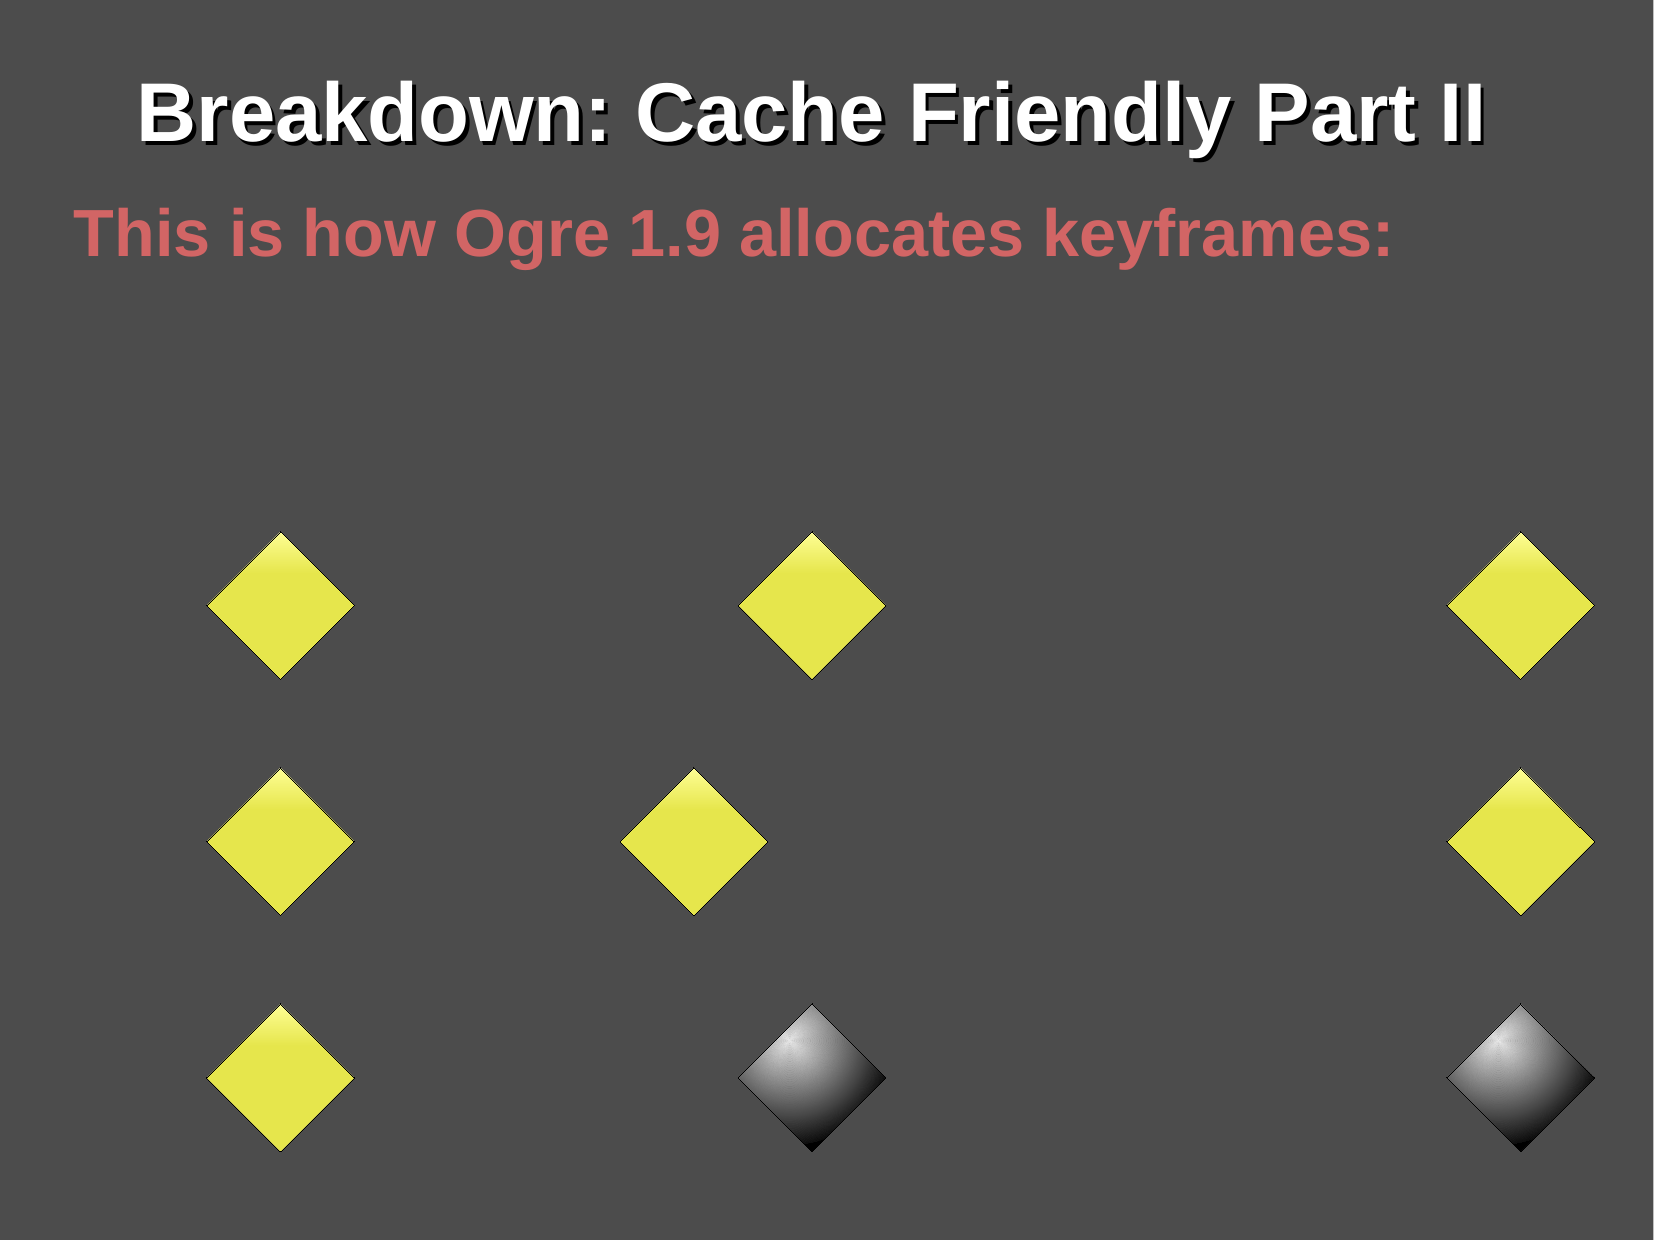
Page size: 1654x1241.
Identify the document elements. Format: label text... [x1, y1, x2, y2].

text_box [738, 531, 886, 680]
text_box [738, 1003, 886, 1152]
text_box Breakdown: Cache Friendly Part II [88, 59, 1536, 168]
text_box [620, 767, 768, 916]
text_box [1446, 767, 1595, 916]
text_box This is how Ogre 1.9 allocates keyframes: [59, 188, 1565, 279]
text_box [206, 1003, 355, 1152]
text_box [1446, 1003, 1595, 1152]
text_box [206, 767, 355, 916]
text_box [206, 531, 355, 680]
text_box [1446, 531, 1595, 680]
